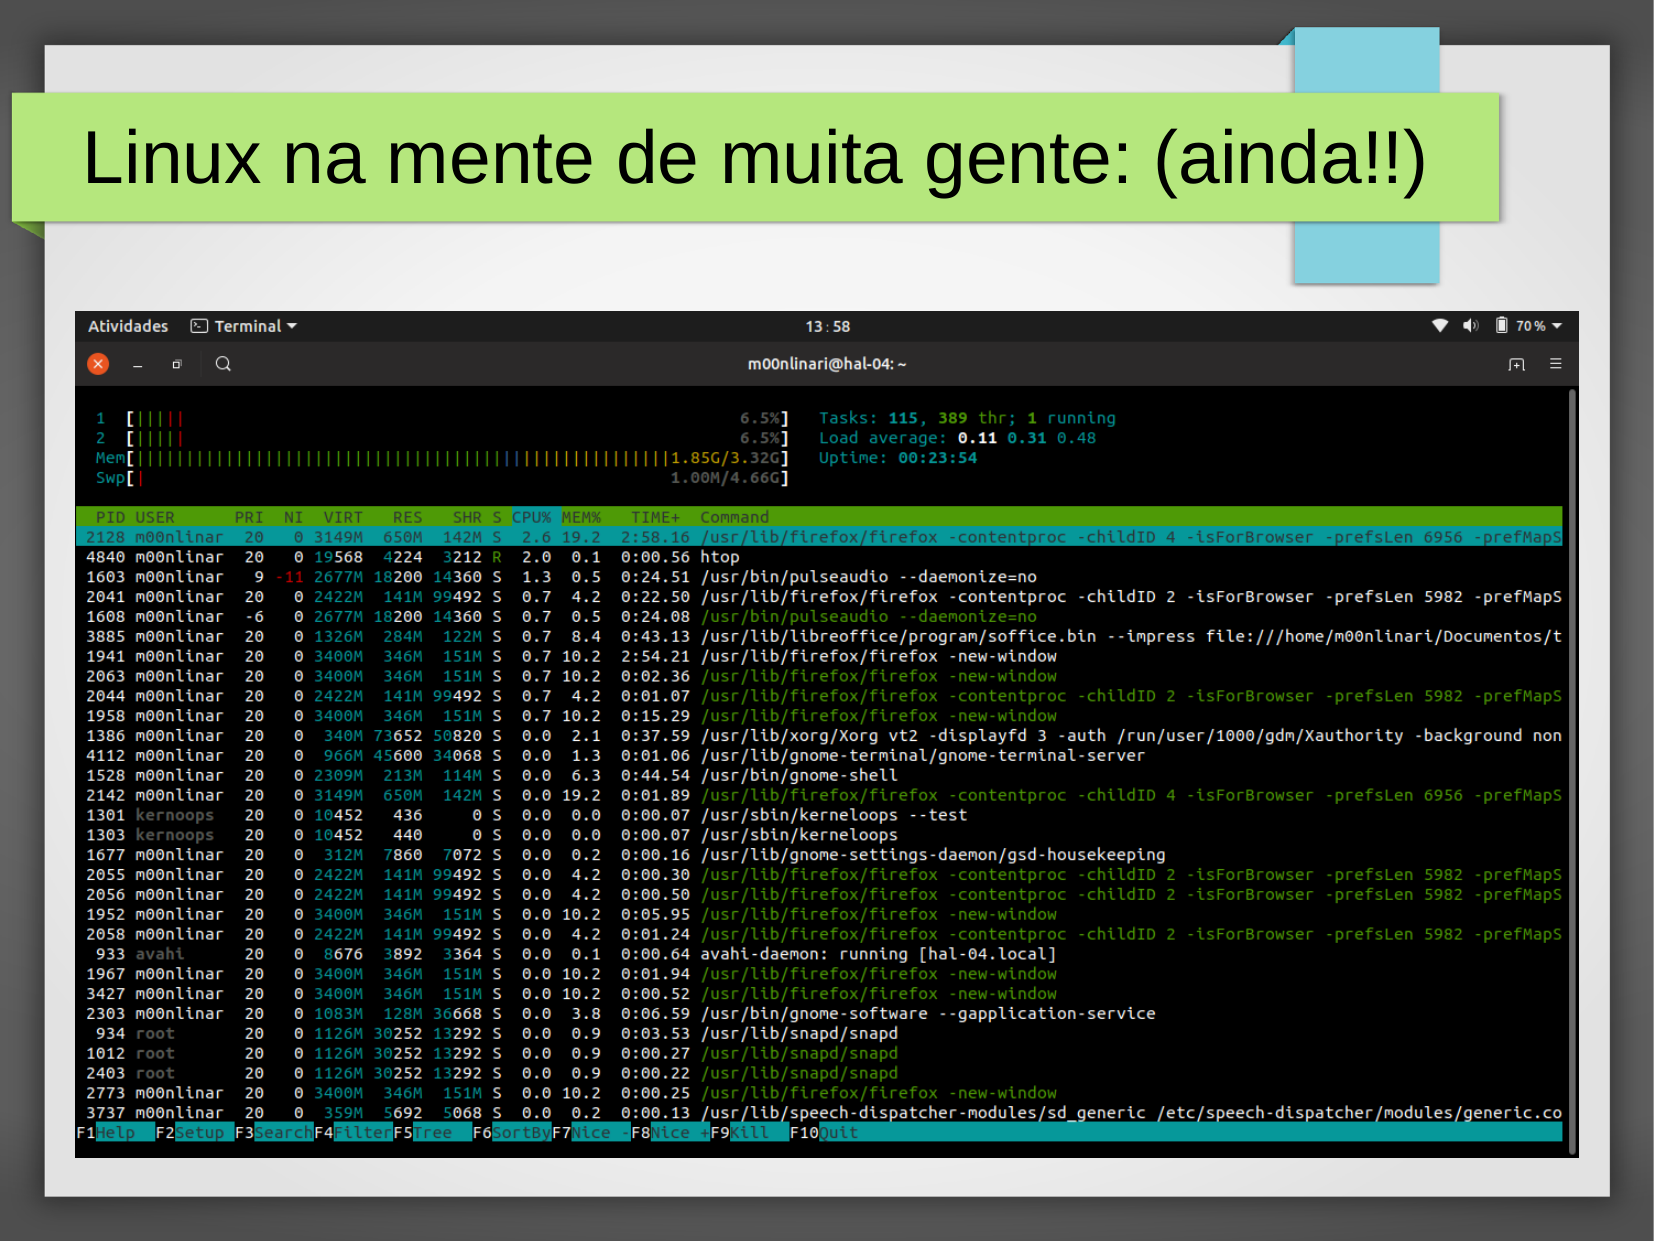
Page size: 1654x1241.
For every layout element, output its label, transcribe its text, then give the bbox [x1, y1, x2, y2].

text_box Linux na mente de muita gente: (ainda!!) [82, 69, 1465, 238]
picture [0, 0, 1654, 1241]
